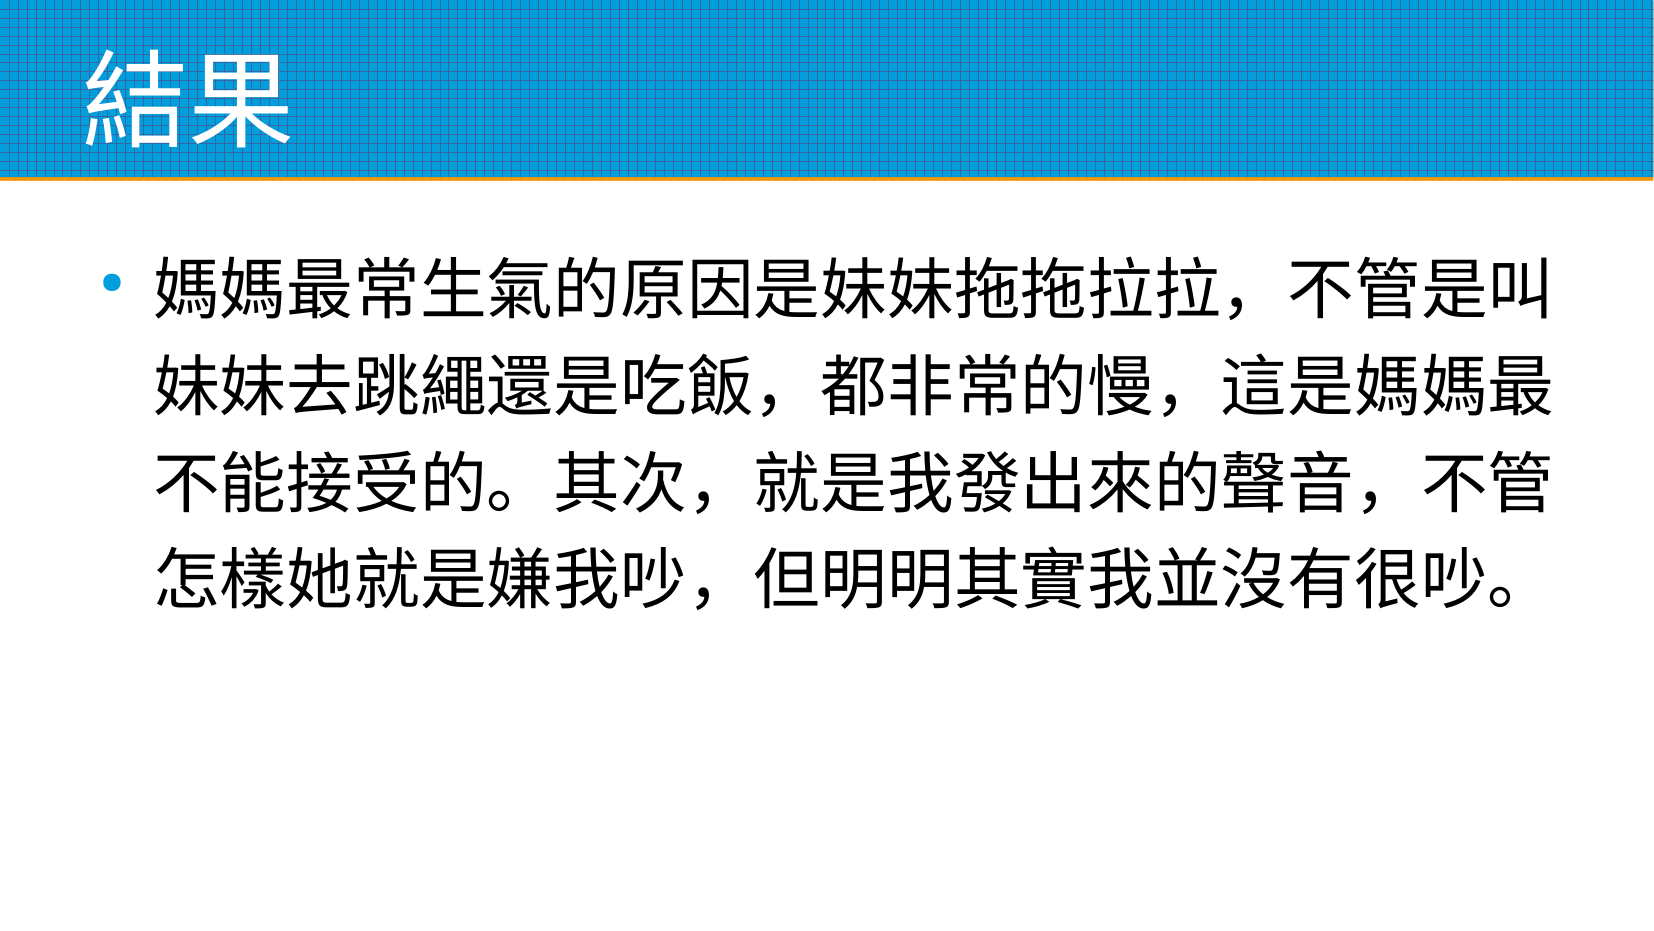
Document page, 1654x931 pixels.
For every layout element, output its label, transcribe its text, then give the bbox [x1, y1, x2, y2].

list 媽媽最常生氣的原因是妹妹拖拖拉拉，不管是叫妹妹去跳繩還是吃飯，都非常的慢，這是媽媽最不能接受的。其次，就是我發出來的聲音，不管怎樣她就是嫌我吵，但明明其實我並沒有很吵。 [82, 236, 1563, 811]
title 結果 [82, 14, 1571, 171]
